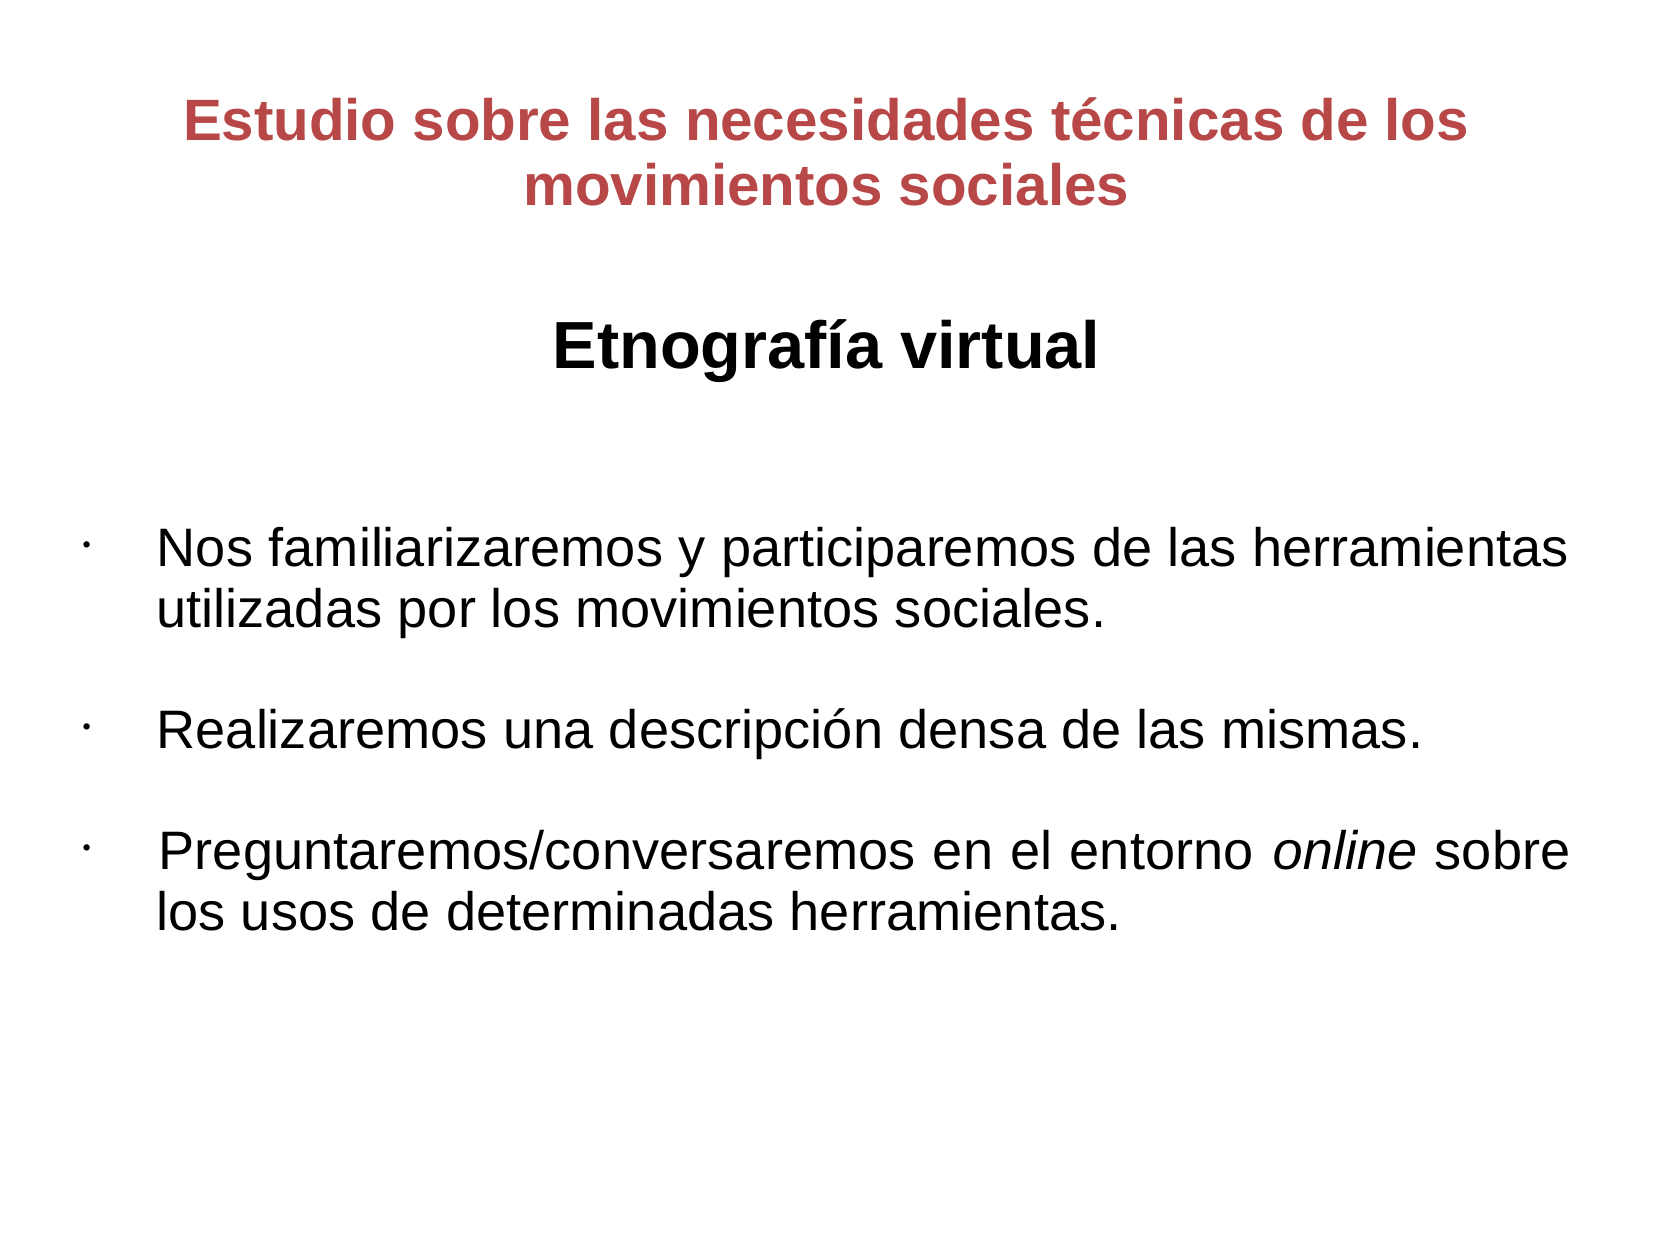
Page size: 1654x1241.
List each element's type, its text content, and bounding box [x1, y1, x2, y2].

subtitle Etnografía virtual Nos familiarizaremos y participaremos de las herramientas utilizadas por los movimientos sociales. Realizaremos una descripción densa de las mismas. Preguntaremos/conversaremos en el entorno online sobre los usos de determinadas herramientas. [82, 297, 1571, 1102]
title Estudio sobre las necesidades técnicas de los movimientos sociales [82, 56, 1571, 250]
